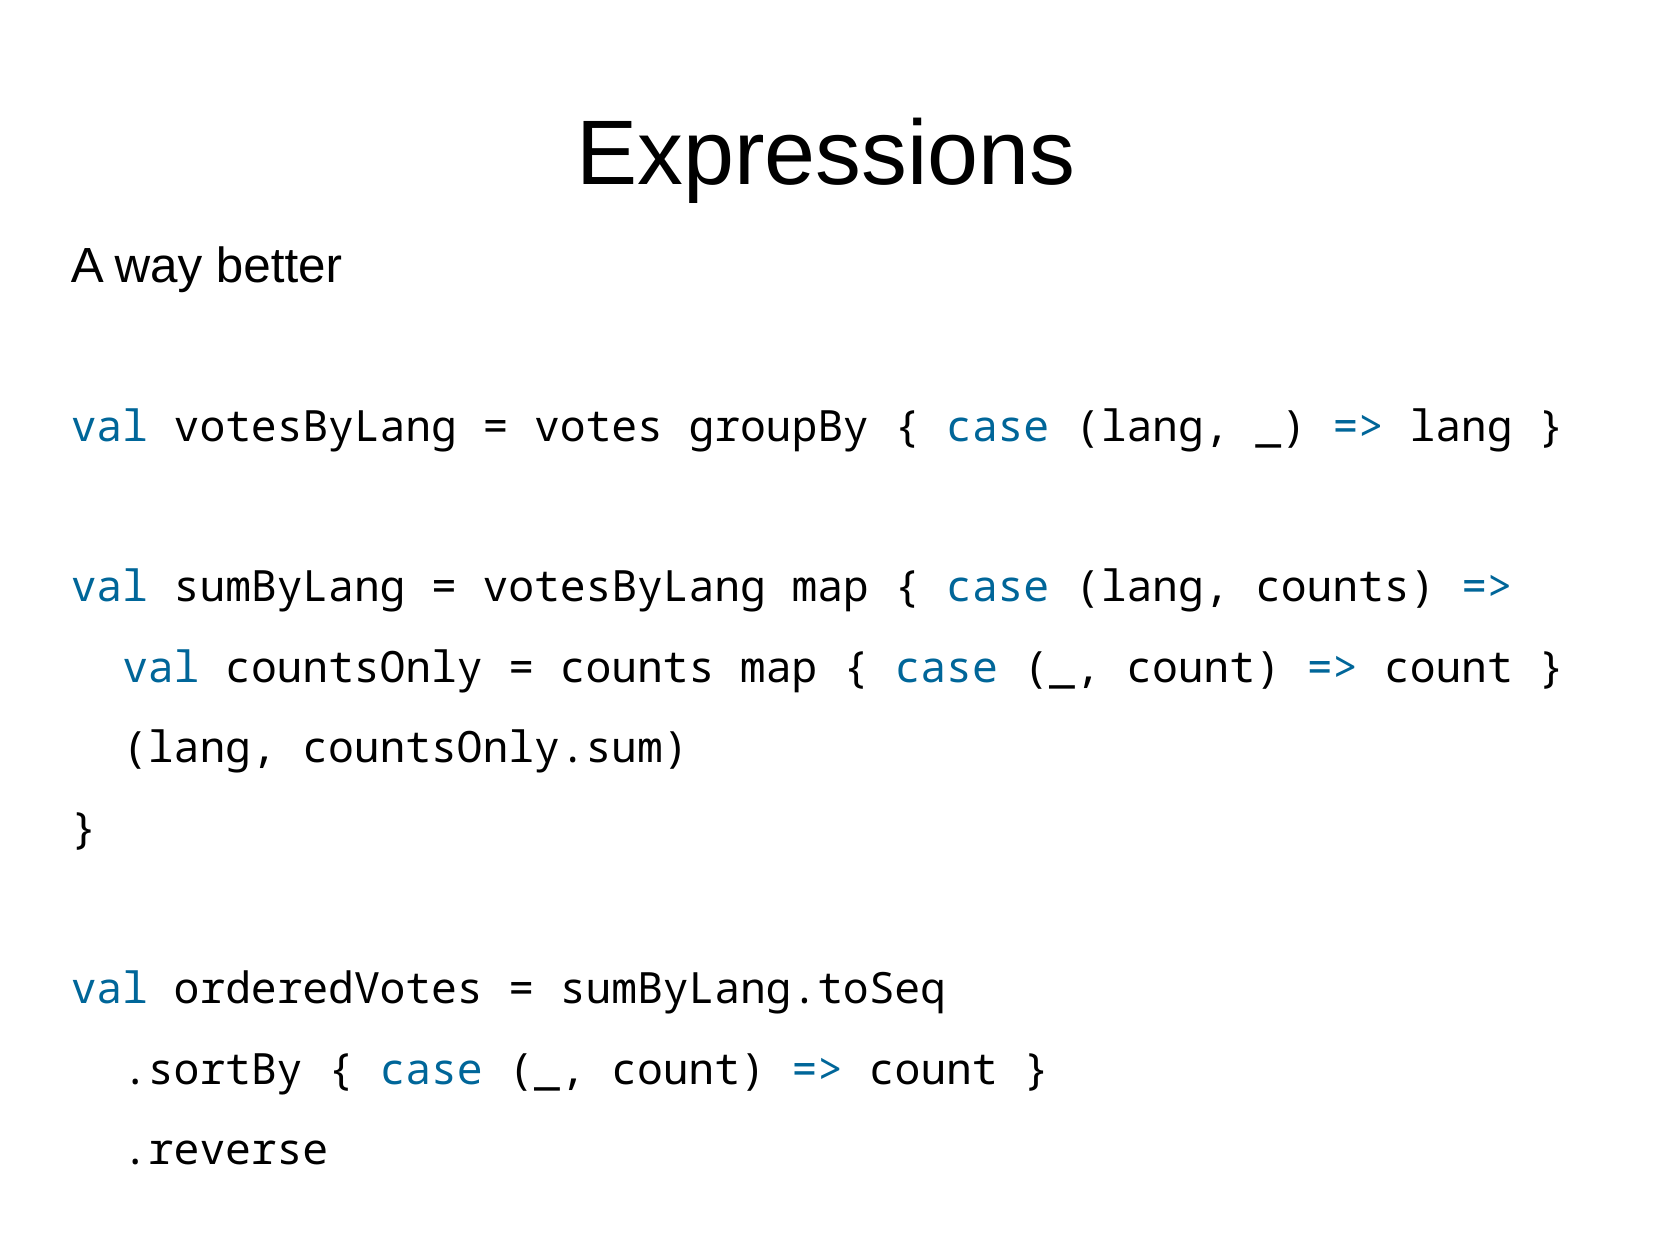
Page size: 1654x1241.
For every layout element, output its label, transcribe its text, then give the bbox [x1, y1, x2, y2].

list A way better val votesByLang = votes groupBy { case (lang, _) => lang } val sumByLang = votesByLang map { case (lang, counts) => val countsOnly = counts map { case (_, count) => count } (lang, countsOnly.sum) } val orderedVotes = sumByLang.toSeq .sortBy { case (_, count) => count } .reverse [70, 237, 1626, 1195]
title Expressions [82, 49, 1571, 237]
